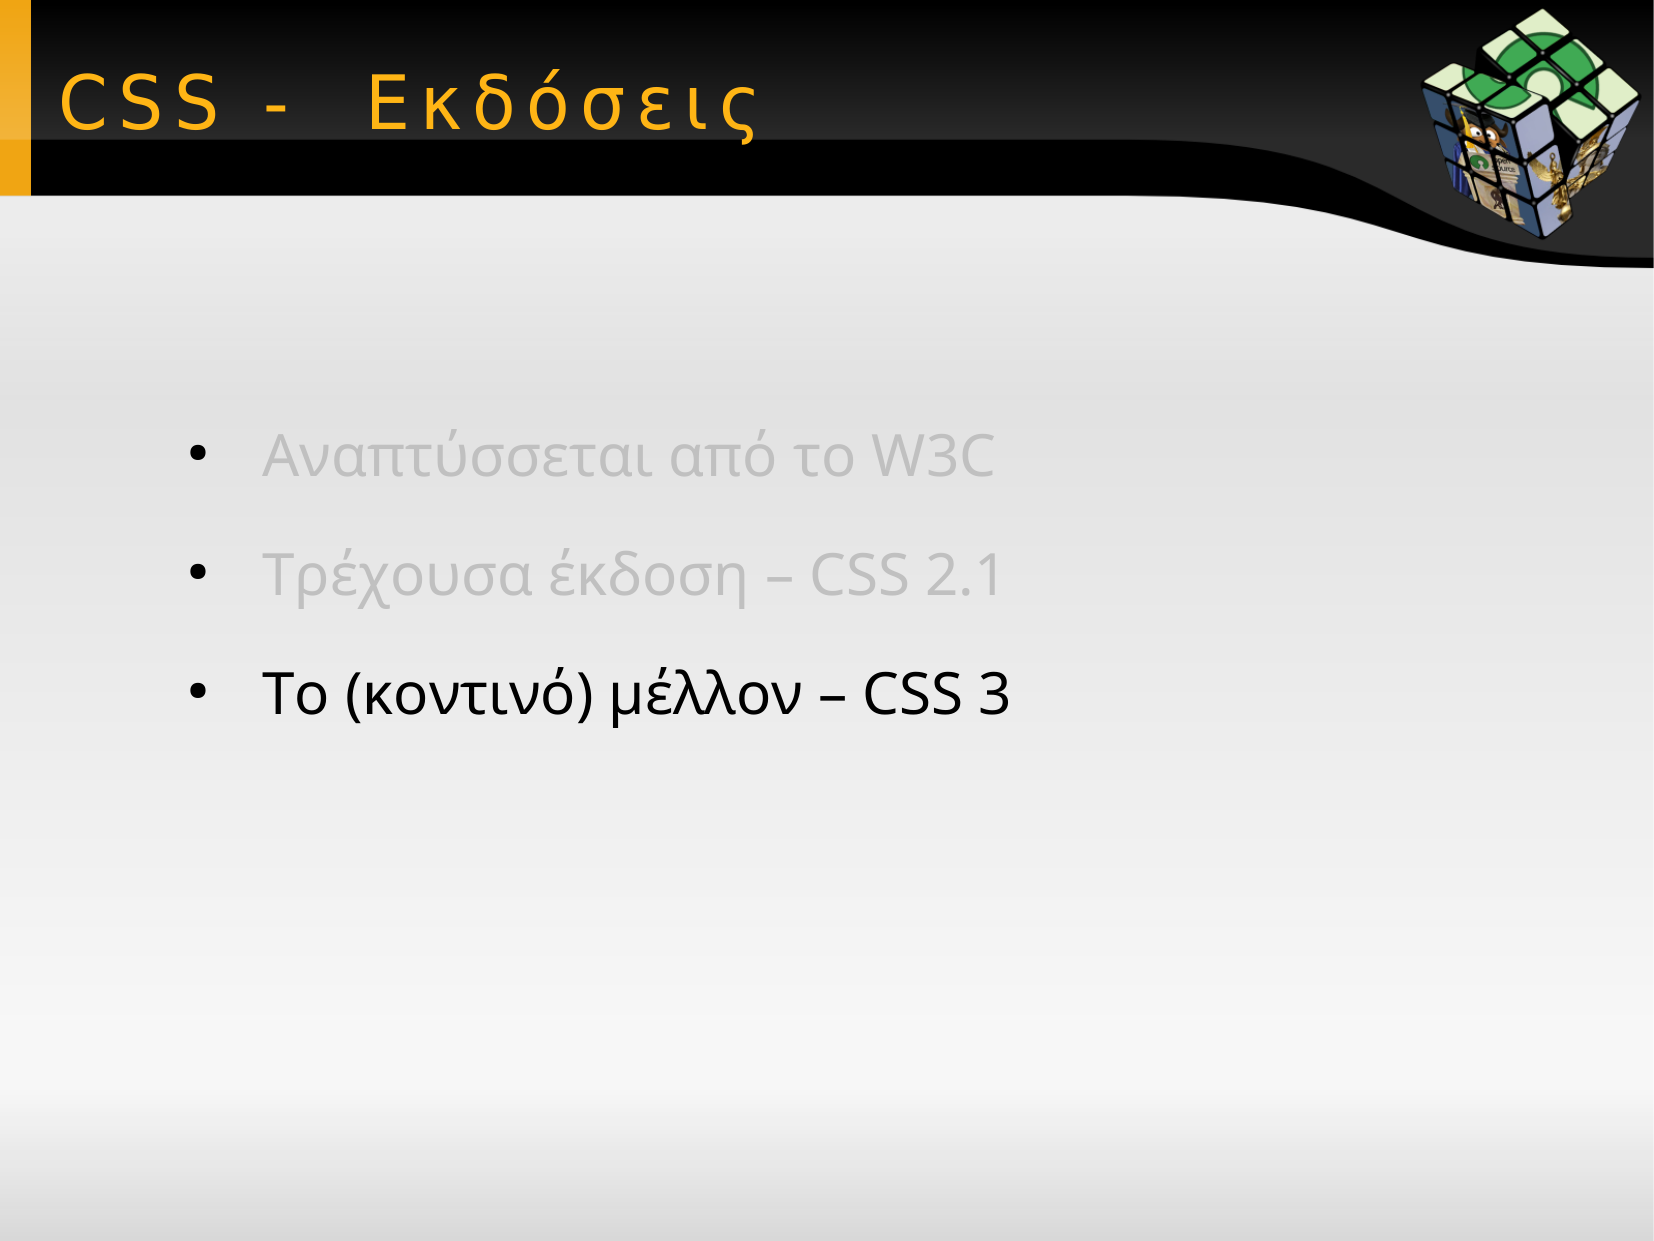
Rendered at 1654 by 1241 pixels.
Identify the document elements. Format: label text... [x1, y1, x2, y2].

title CSS - Εκδόσεις [59, 29, 1270, 178]
subtitle Αναπτύσσεται από το W3C Τρέχουσα έκδοση – CSS 2.1 Το (κοντινό) μέλλον – CSS 3 [187, 375, 1534, 1080]
picture [0, 0, 1654, 1241]
